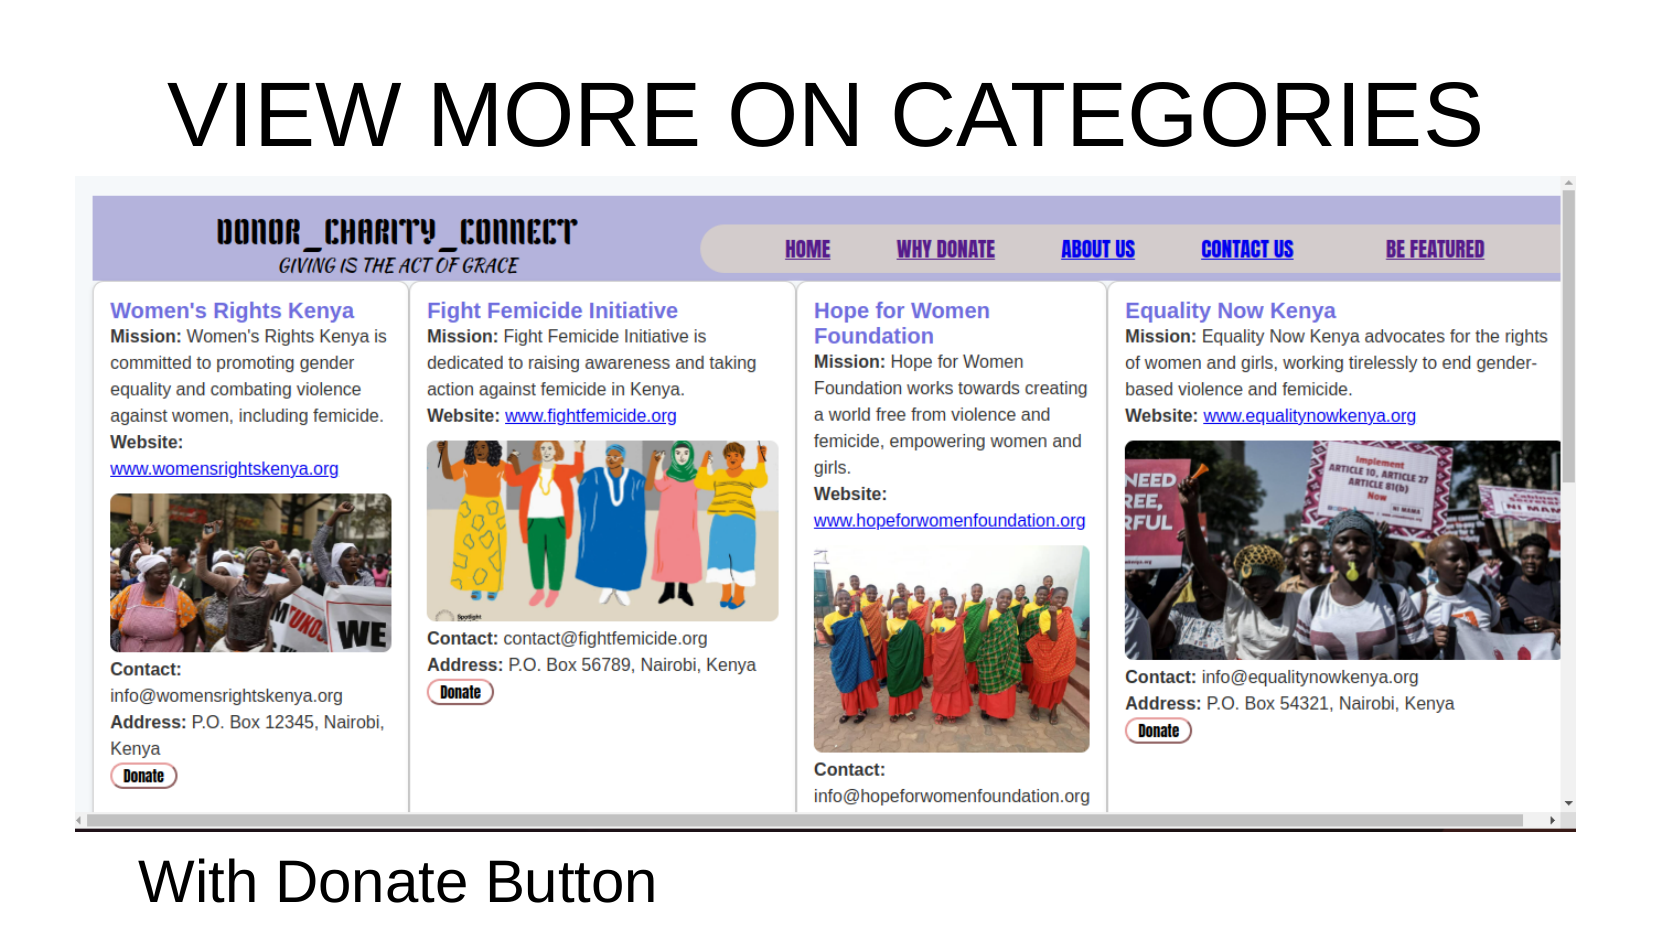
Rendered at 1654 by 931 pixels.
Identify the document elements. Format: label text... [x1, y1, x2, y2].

title VIEW MORE ON CATEGORIES [82, 37, 1571, 176]
picture [75, 176, 1576, 832]
list With Donate Button [75, 847, 676, 931]
